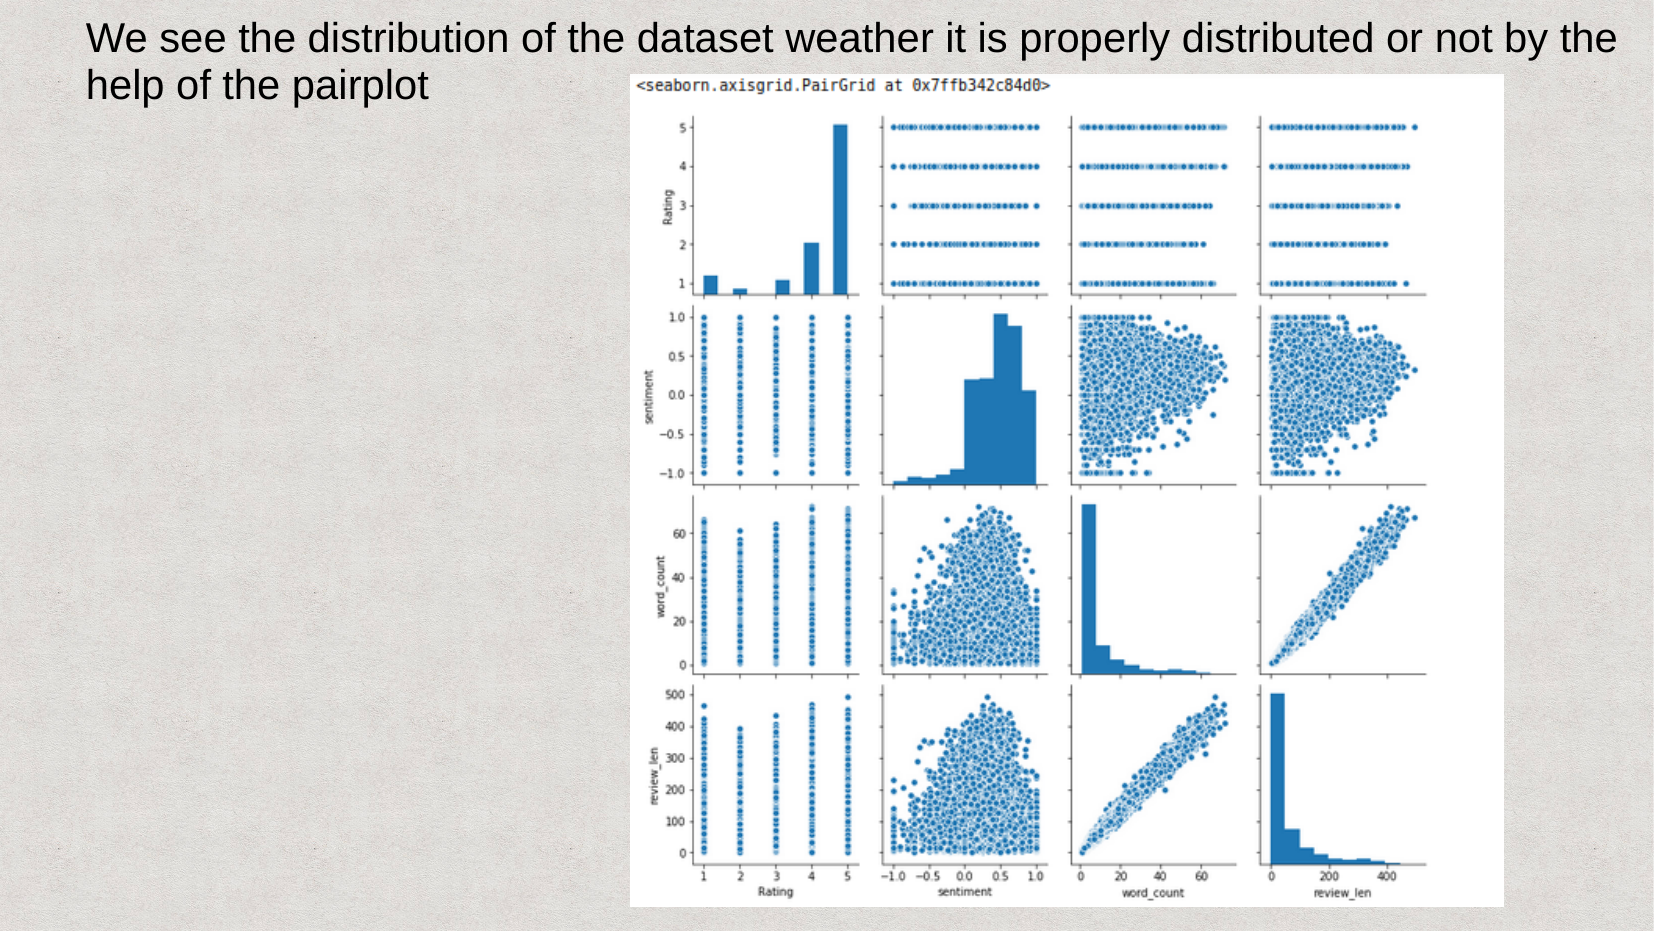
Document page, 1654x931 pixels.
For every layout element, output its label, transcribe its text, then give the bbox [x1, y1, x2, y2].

list We see the distribution of the dataset weather it is properly distributed or not by the help of the pairplot [15, 15, 1621, 901]
picture [0, 0, 1654, 931]
